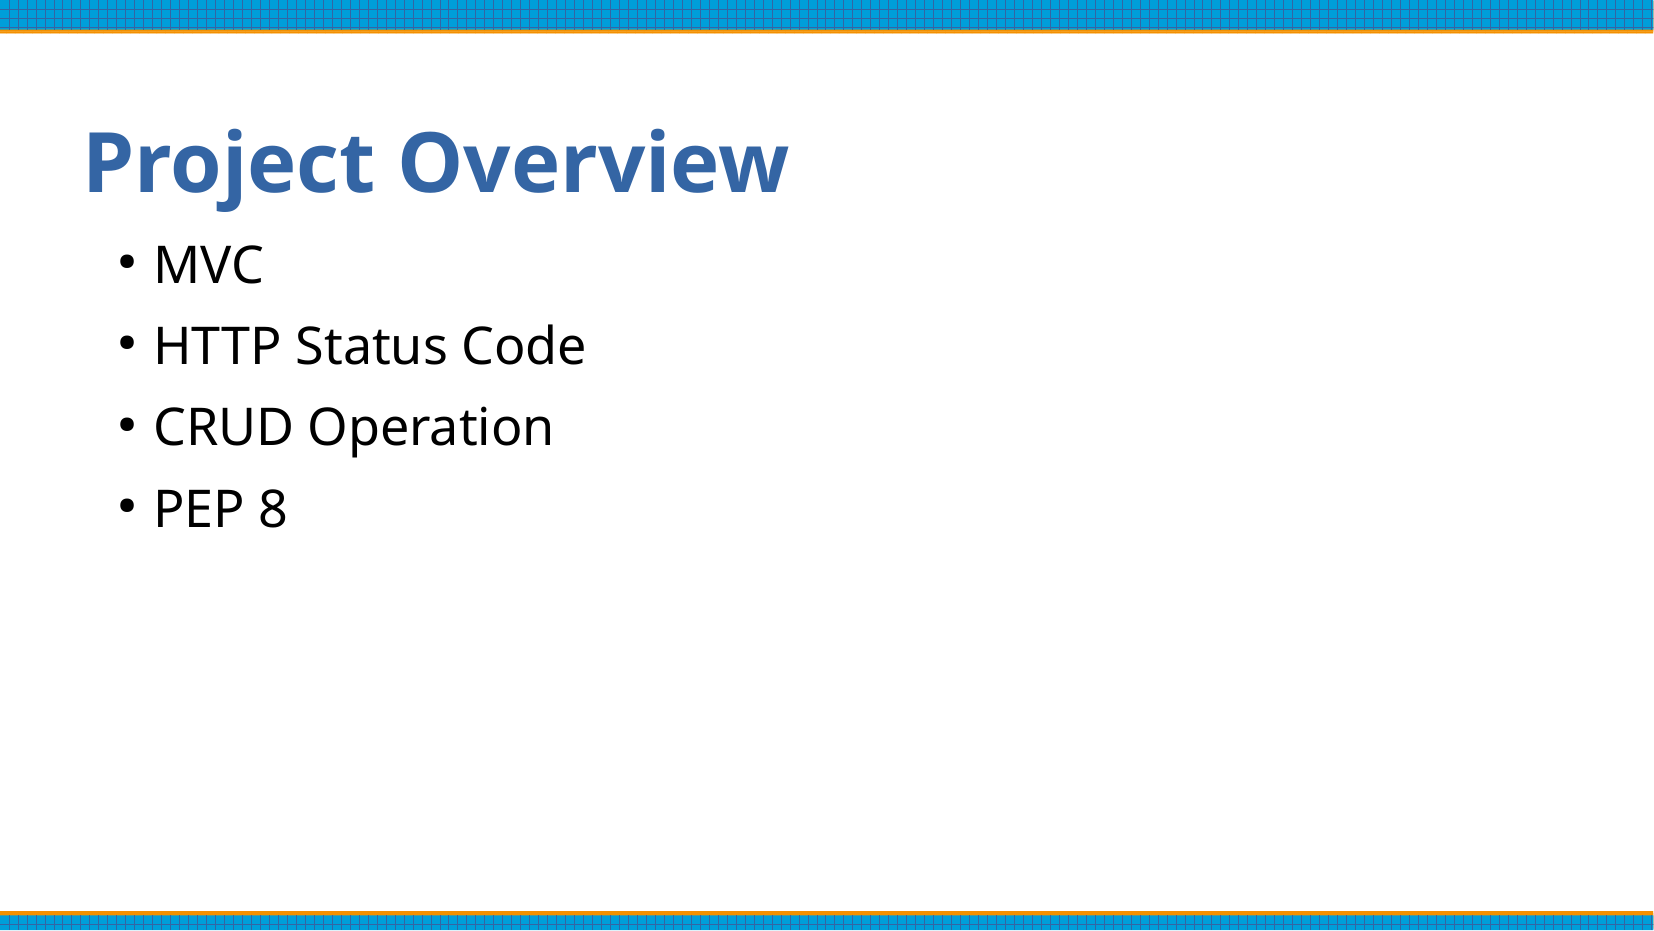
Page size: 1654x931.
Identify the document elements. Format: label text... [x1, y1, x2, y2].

subtitle Project Overview MVC HTTP Status Code CRUD Operation PEP 8 [82, 103, 1571, 824]
